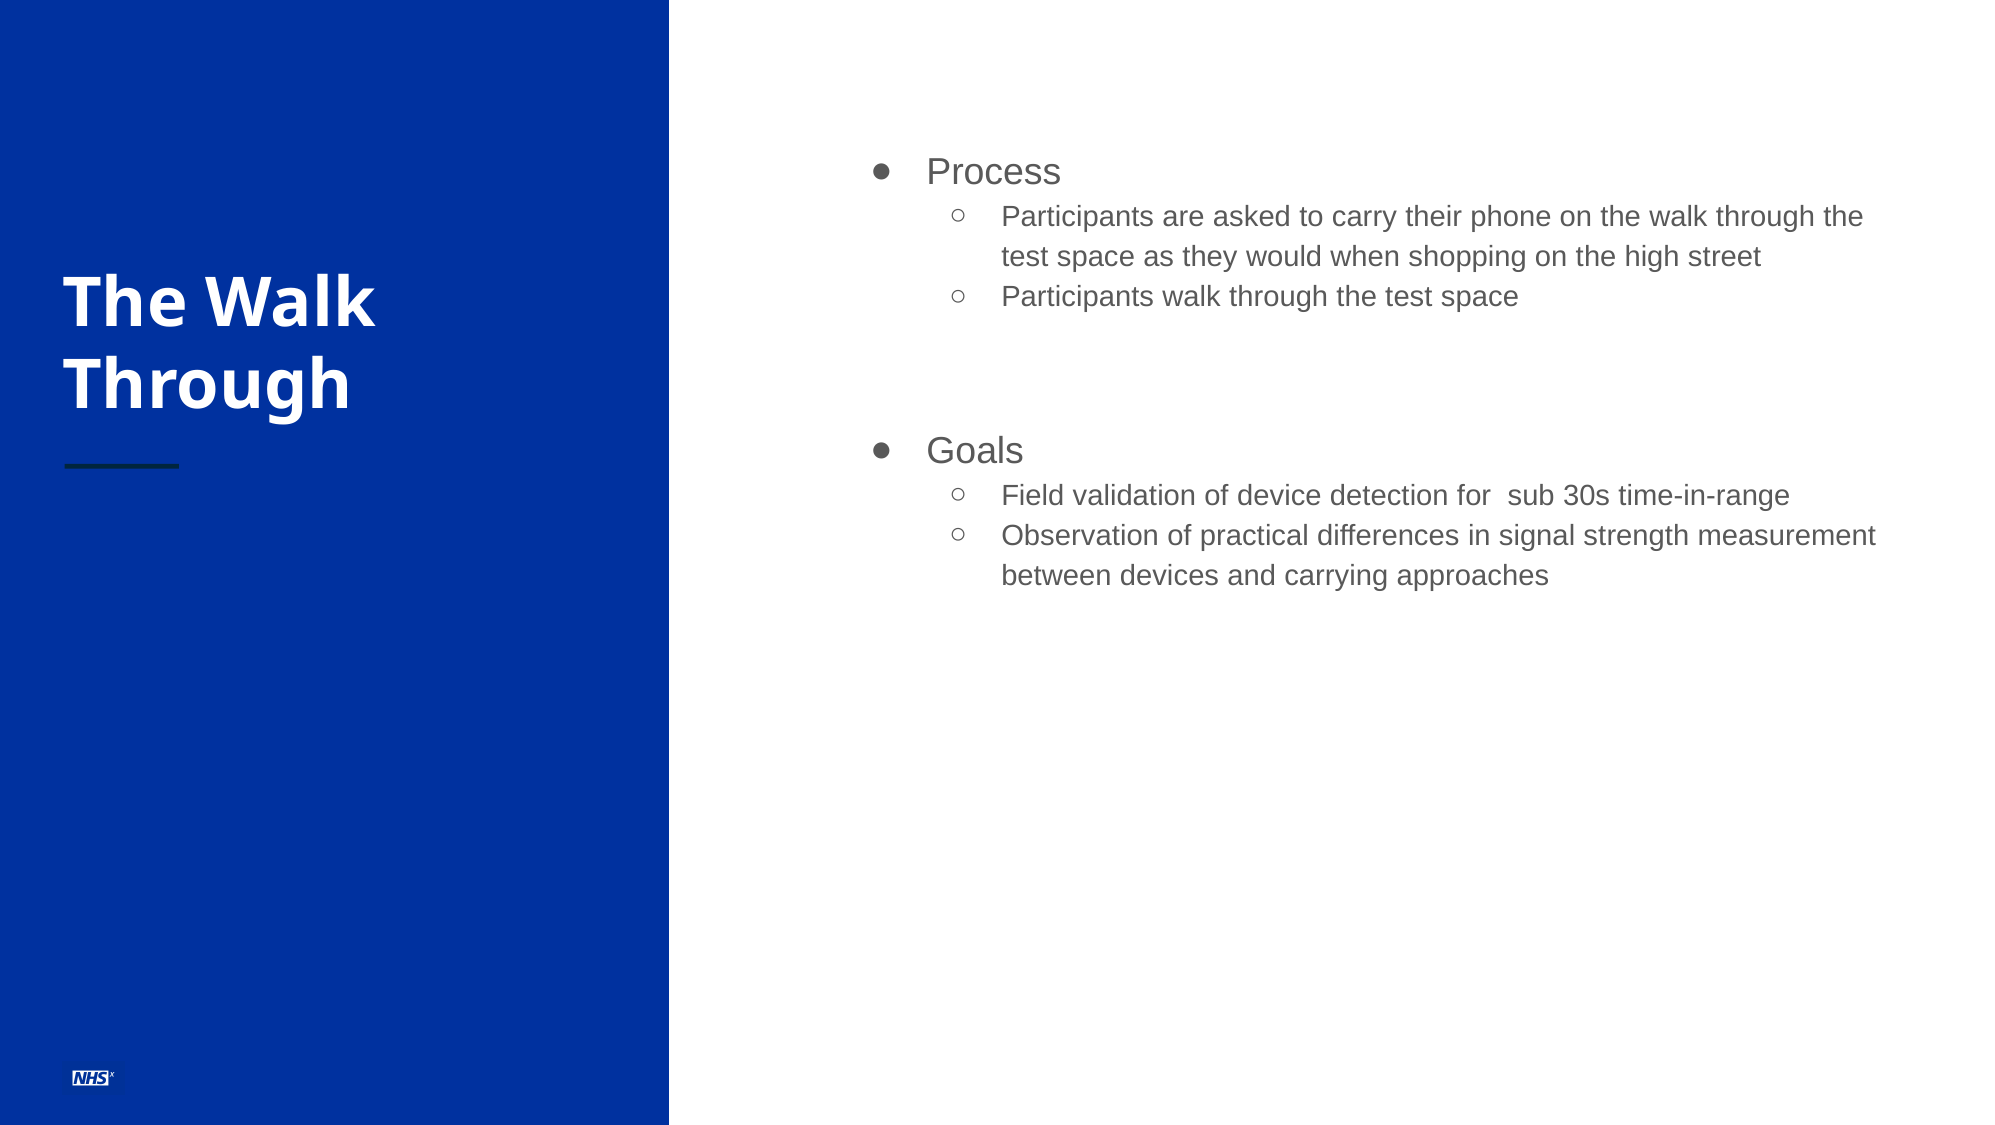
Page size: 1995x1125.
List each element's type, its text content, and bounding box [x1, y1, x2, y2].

picture [62, 1061, 125, 1095]
title The Walk Through [42, 120, 643, 443]
list Process Participants are asked to carry their phone on the walk through the test space as they would when shopping on the high street Participants walk through the test space Goals Field validation of device detection for sub 30s time-in-range Observation of practical differences in signal strength measurement between devices and carrying approaches [831, 120, 1933, 1022]
